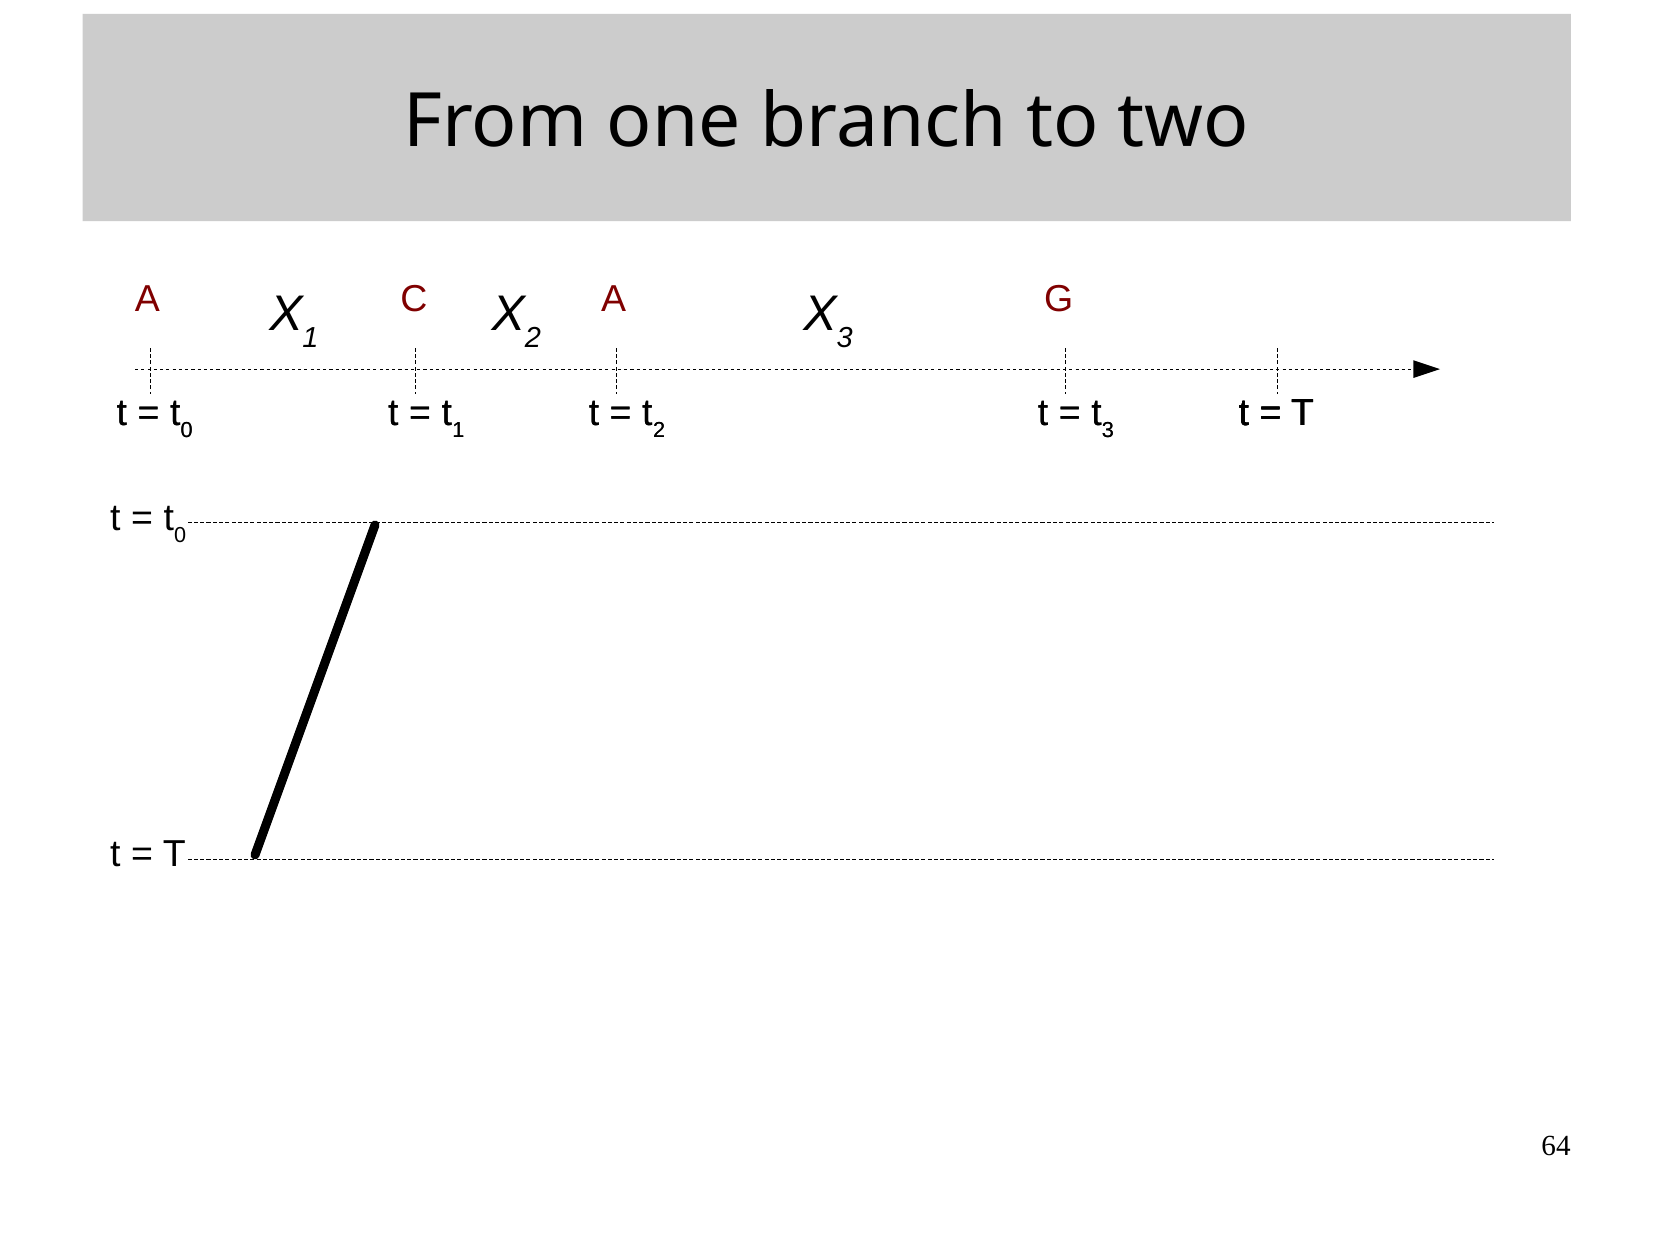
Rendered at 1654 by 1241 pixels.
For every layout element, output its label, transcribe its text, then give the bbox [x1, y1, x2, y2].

list [15, 408, 1636, 1198]
text_box t = T [95, 825, 204, 882]
text_box A [120, 270, 181, 327]
text_box C [385, 270, 446, 327]
text_box X1 [254, 278, 361, 417]
text_box t = T [1223, 384, 1333, 441]
text_box t = t0 [95, 489, 204, 556]
text_box t = t2 [574, 384, 683, 450]
text_box A [586, 270, 647, 327]
text_box X3 [788, 278, 886, 417]
text_box t = t3 [1023, 384, 1132, 450]
title From one branch to two [82, 13, 1571, 222]
text_box X2 [476, 278, 579, 417]
text_box G [1029, 270, 1090, 327]
text_box t = t0 [101, 384, 211, 450]
text_box t = t1 [373, 384, 482, 450]
